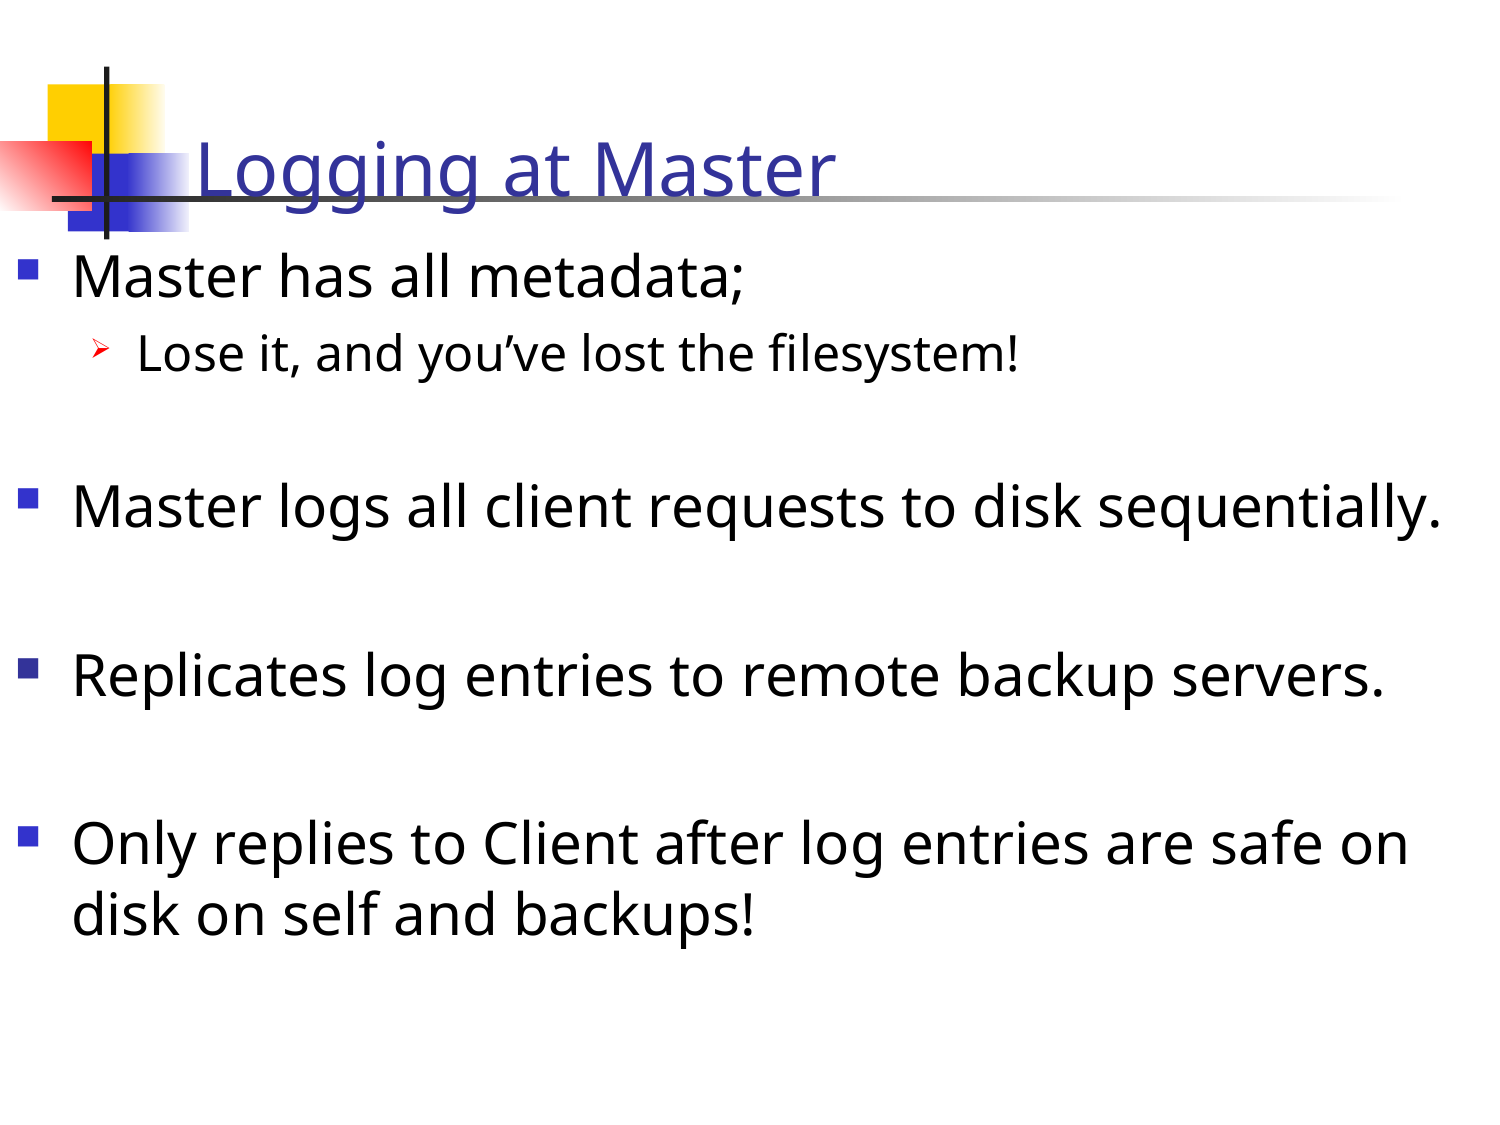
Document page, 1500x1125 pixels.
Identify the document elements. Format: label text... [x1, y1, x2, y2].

text_box Logging at Master [179, 81, 1458, 220]
text_box Master has all metadata; Lose it, and you’ve lost the filesystem! Master logs all client requests to disk sequentially. Replicates log entries to remote backup servers. Only replies to Client after log entries are safe on disk on self and backups! [0, 231, 1500, 1083]
